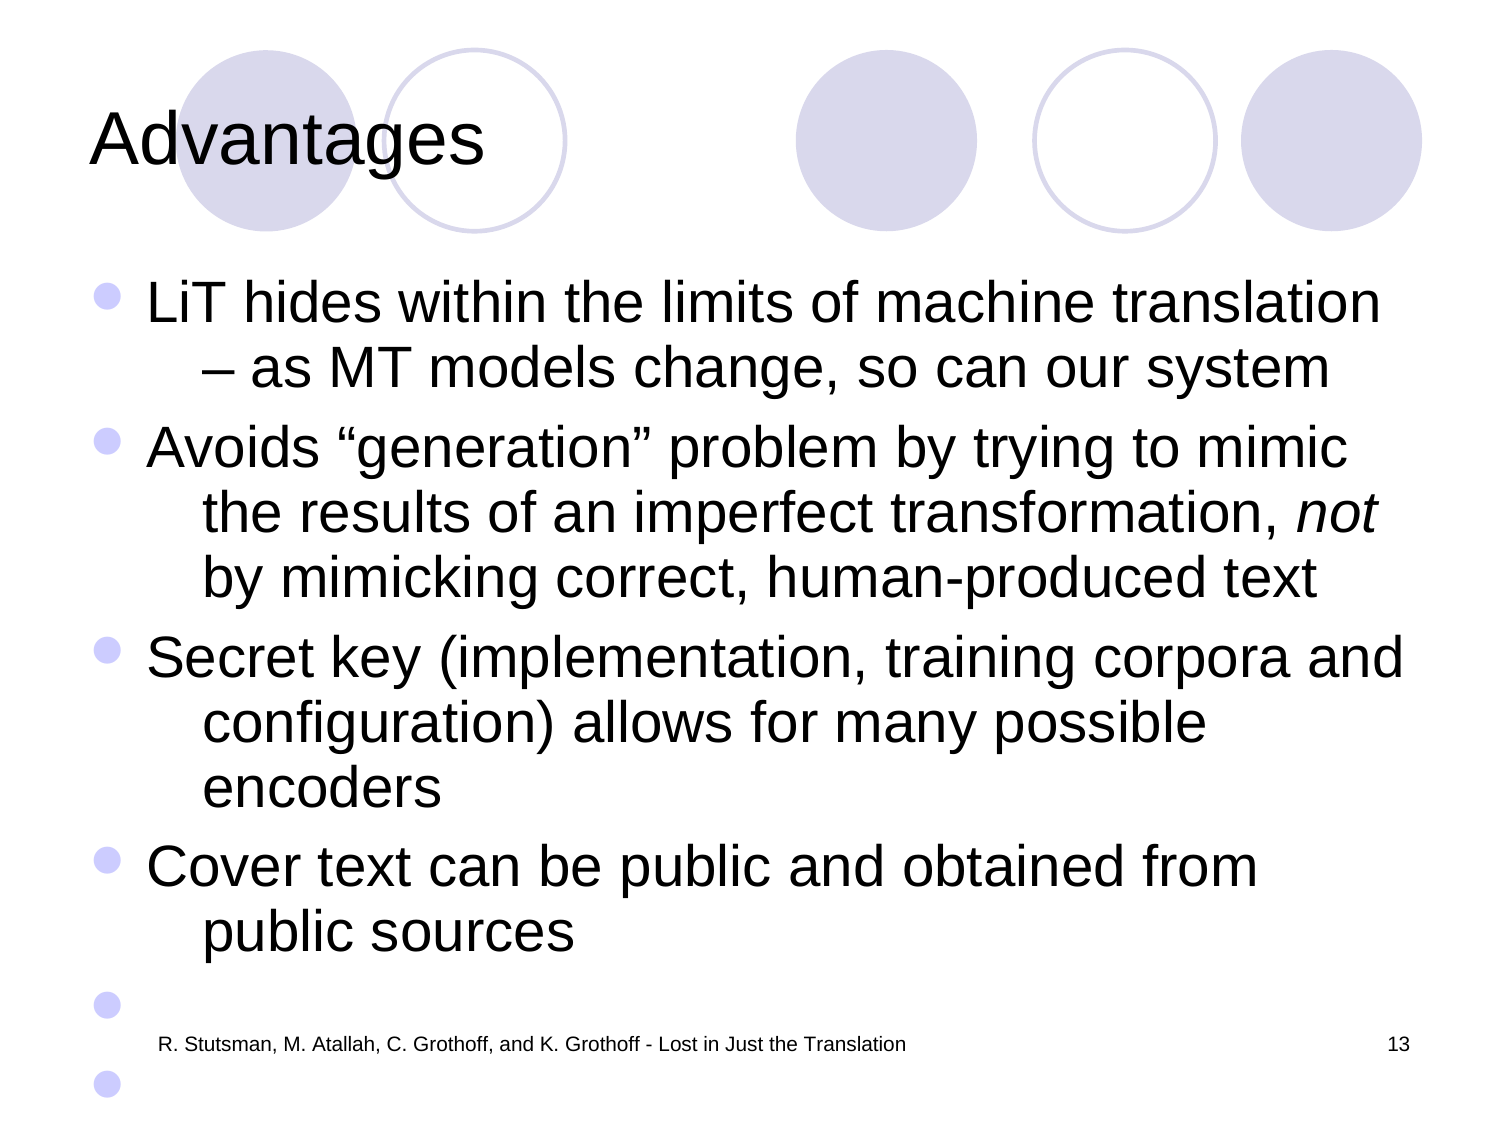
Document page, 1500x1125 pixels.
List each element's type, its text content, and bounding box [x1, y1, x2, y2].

title Advantages [75, 45, 1426, 233]
list LiT hides within the limits of machine translation – as MT models change, so can our system Avoids “generation” problem by trying to mimic the results of an imperfect transformation, not by mimicking correct, human-produced text Secret key (implementation, training corpora and configuration) allows for many possible encoders Cover text can be public and obtained from public sources [75, 262, 1426, 1125]
